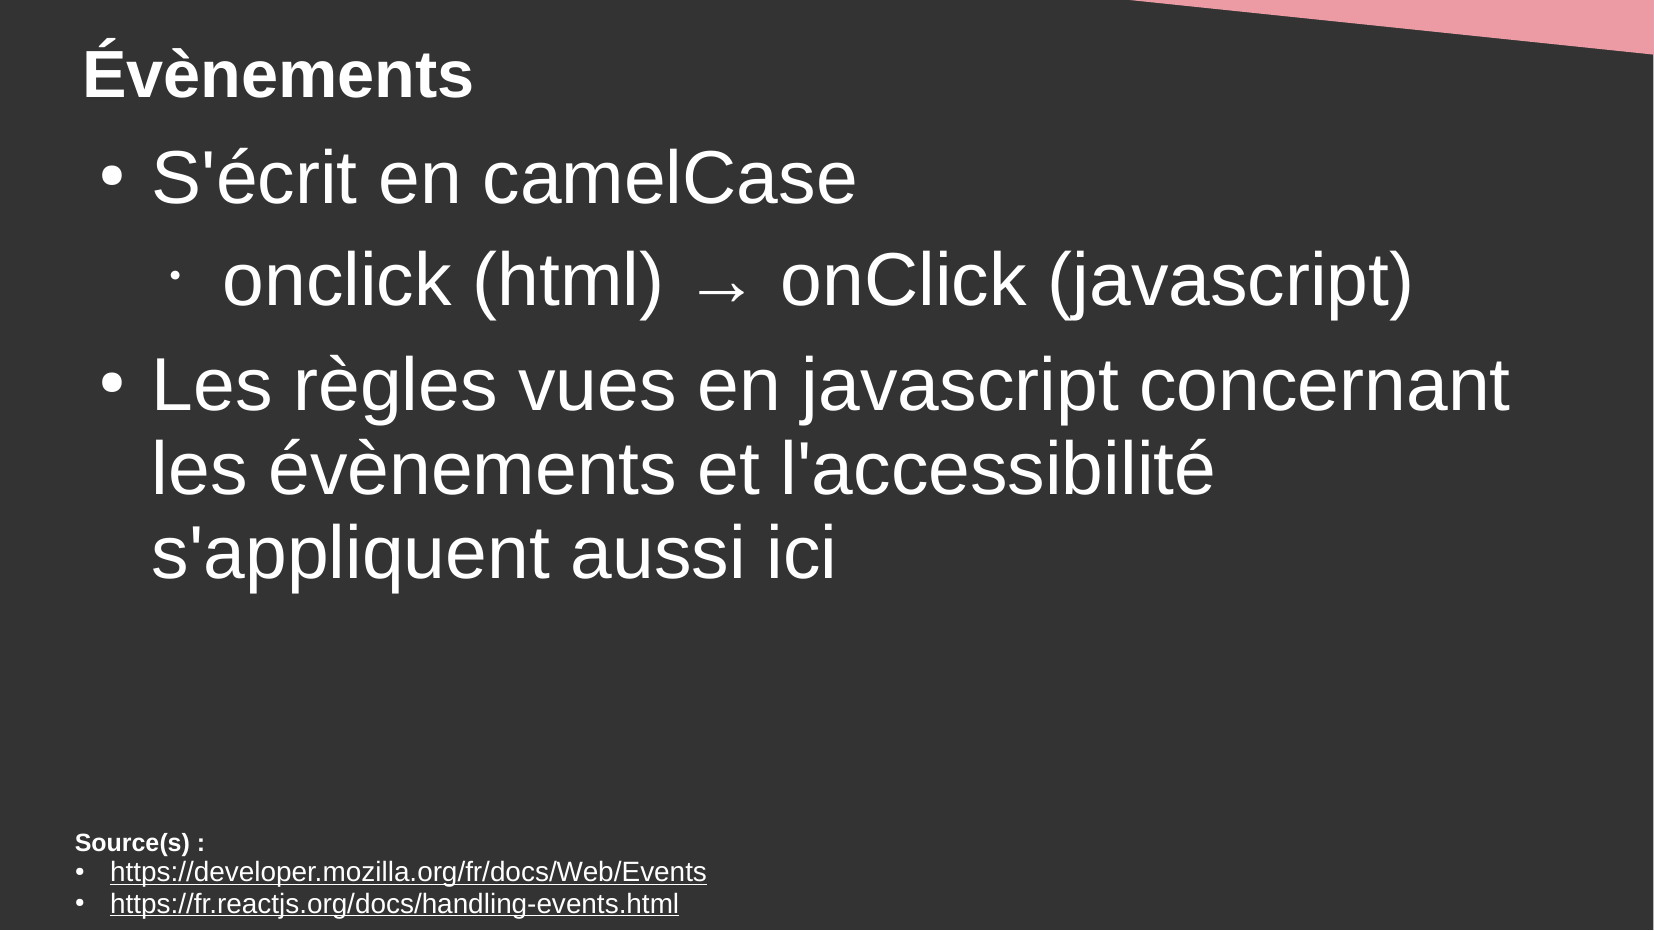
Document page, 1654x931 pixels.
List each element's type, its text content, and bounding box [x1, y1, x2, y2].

list S'écrit en camelCase onclick (html) → onClick (javascript) Les règles vues en javascript concernant les évènements et l'accessibilité s'appliquent aussi ici [80, 135, 1619, 780]
title Évènements [82, 37, 1571, 114]
text_box [1129, 0, 1654, 55]
text_box Source(s) : https://developer.mozilla.org/fr/docs/Web/Events https://fr.reactjs.org/docs/handling-events.html [60, 821, 1546, 927]
